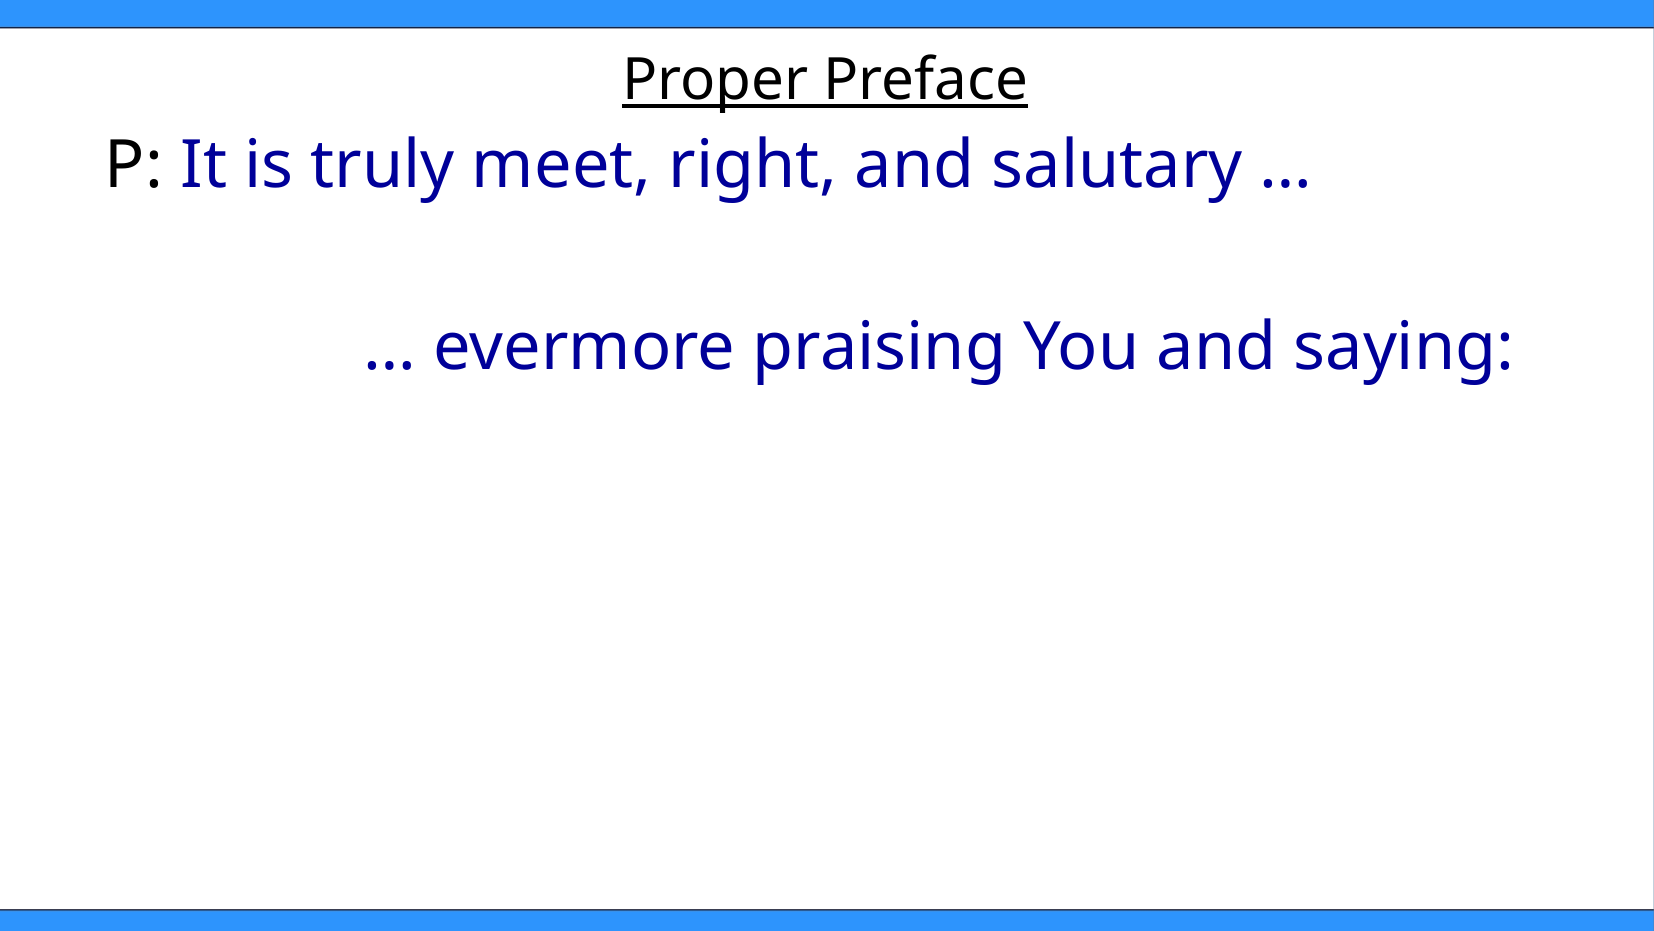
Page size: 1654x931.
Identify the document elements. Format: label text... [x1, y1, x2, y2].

picture [0, 0, 1654, 931]
text_box Proper Preface P: It is truly meet, right, and salutary … … evermore praising You and saying: [90, 30, 1561, 389]
